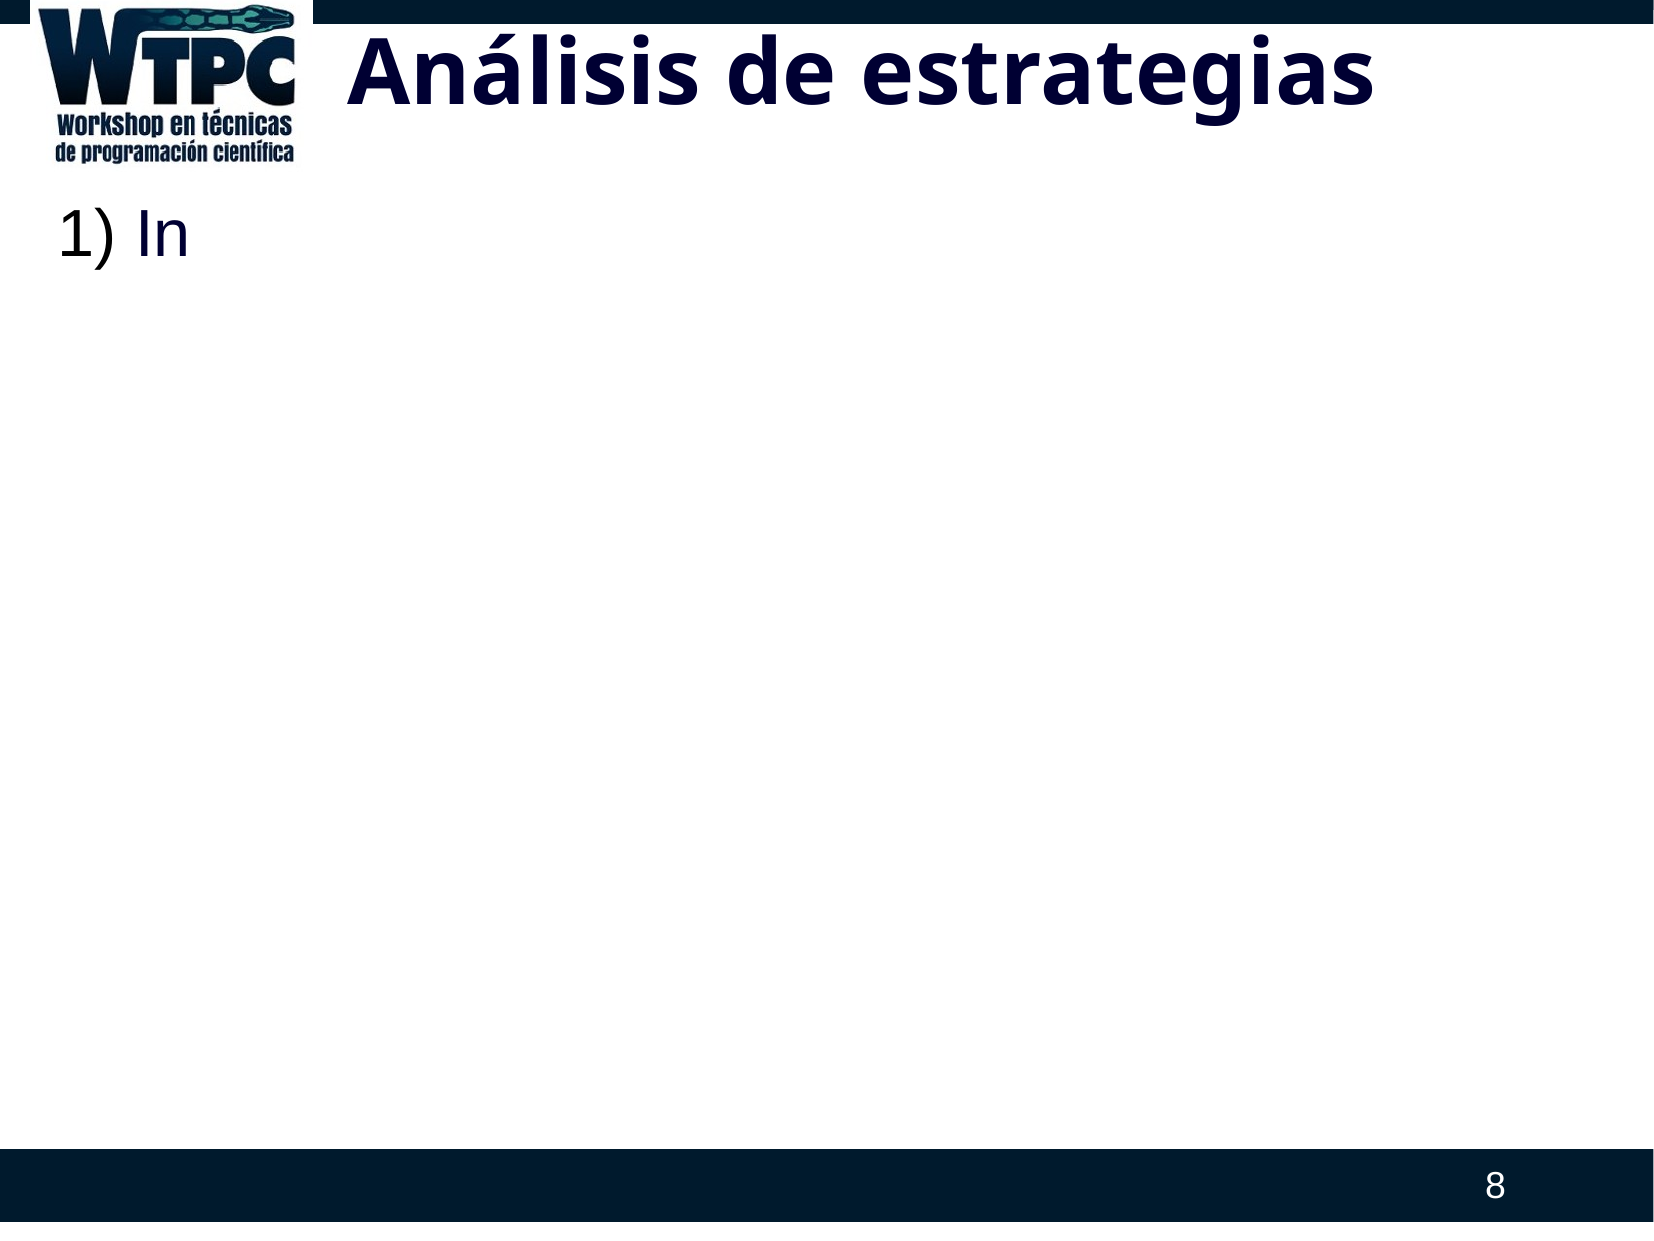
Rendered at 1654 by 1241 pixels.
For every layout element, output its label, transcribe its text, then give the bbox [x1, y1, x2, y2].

picture [0, 1149, 1654, 1223]
list In [39, 195, 1617, 1106]
title Análisis de estrategias [347, 24, 1569, 125]
picture [0, 0, 1654, 175]
text_box <número> [1470, 1156, 1654, 1228]
